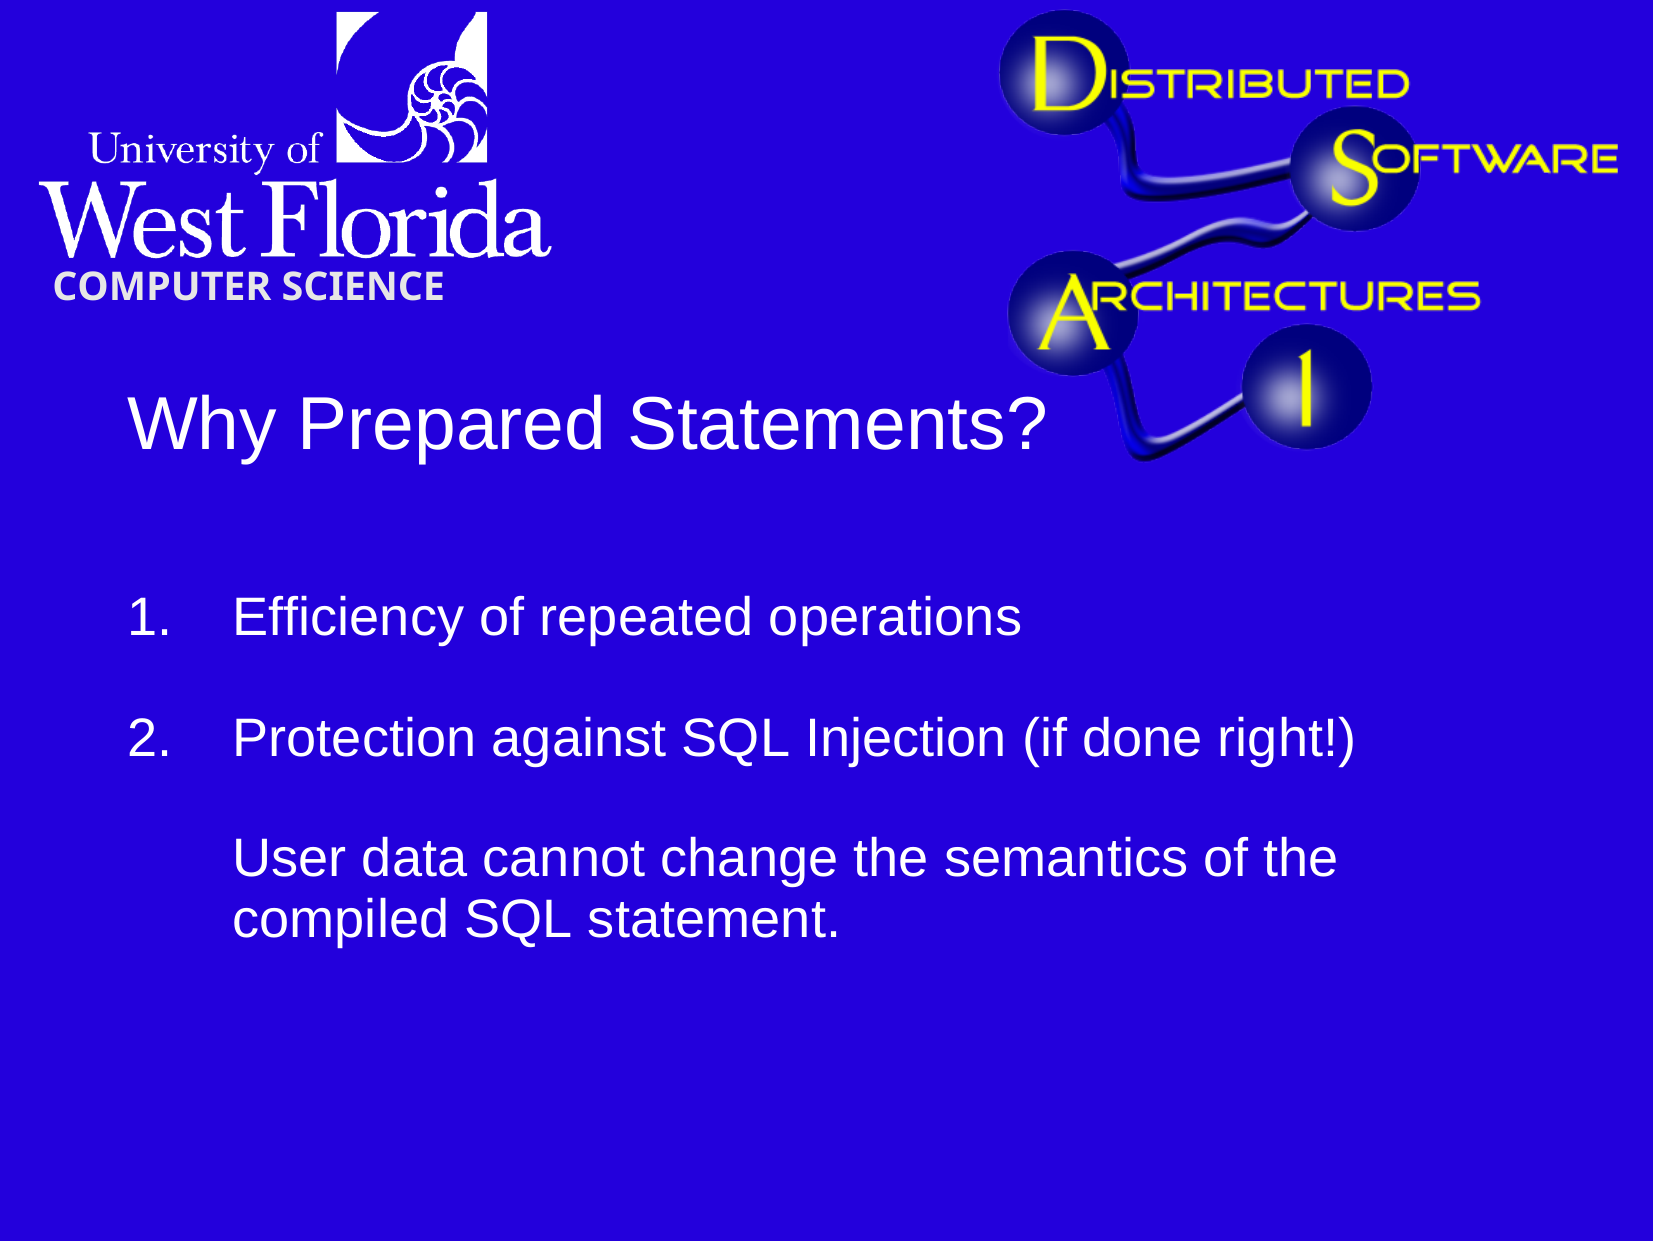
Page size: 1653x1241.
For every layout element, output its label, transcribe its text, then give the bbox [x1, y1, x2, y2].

text_box COMPUTER SCIENCE [37, 262, 563, 316]
text_box Why Prepared Statements? 1. Efficiency of repeated operations 2. Protection against SQL Injection (if done right!) User data cannot change the semantics of the compiled SQL statement. [112, 375, 1426, 726]
picture [910, 0, 1653, 506]
picture [37, 0, 559, 262]
